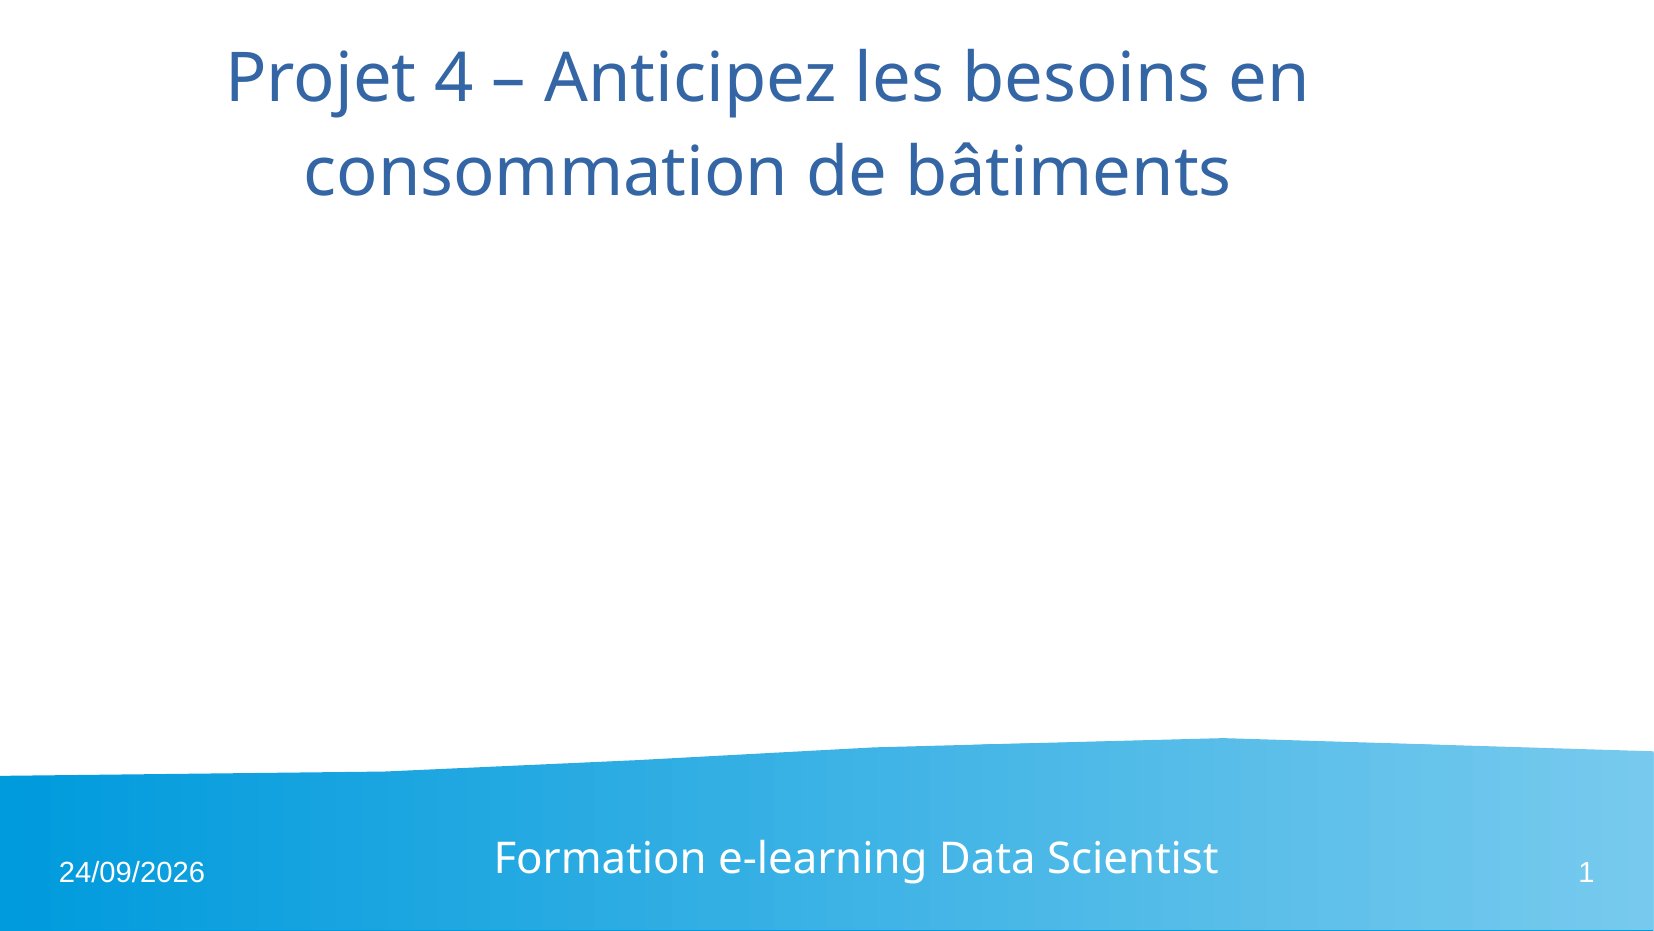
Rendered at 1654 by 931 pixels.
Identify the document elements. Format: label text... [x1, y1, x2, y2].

title Formation e-learning Data Scientist [118, 767, 1595, 931]
title Projet 4 – Anticipez les besoins en consommation de bâtiments [29, 29, 1506, 215]
